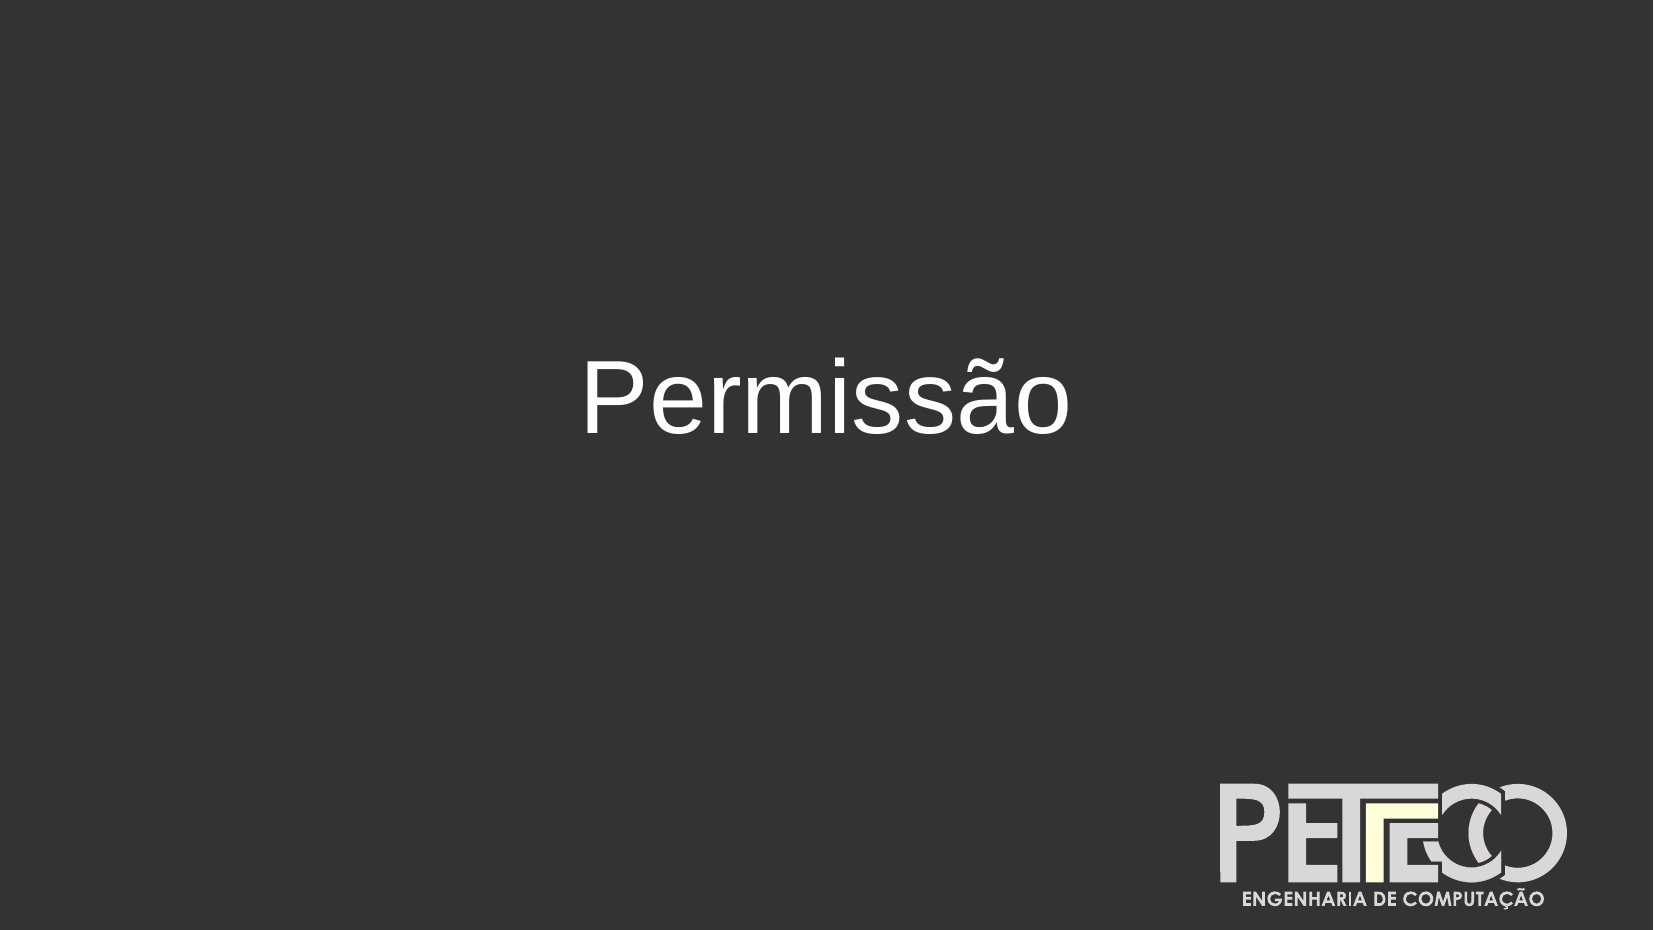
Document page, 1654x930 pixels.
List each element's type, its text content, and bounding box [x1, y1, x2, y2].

subtitle Permissão [82, 37, 1571, 757]
